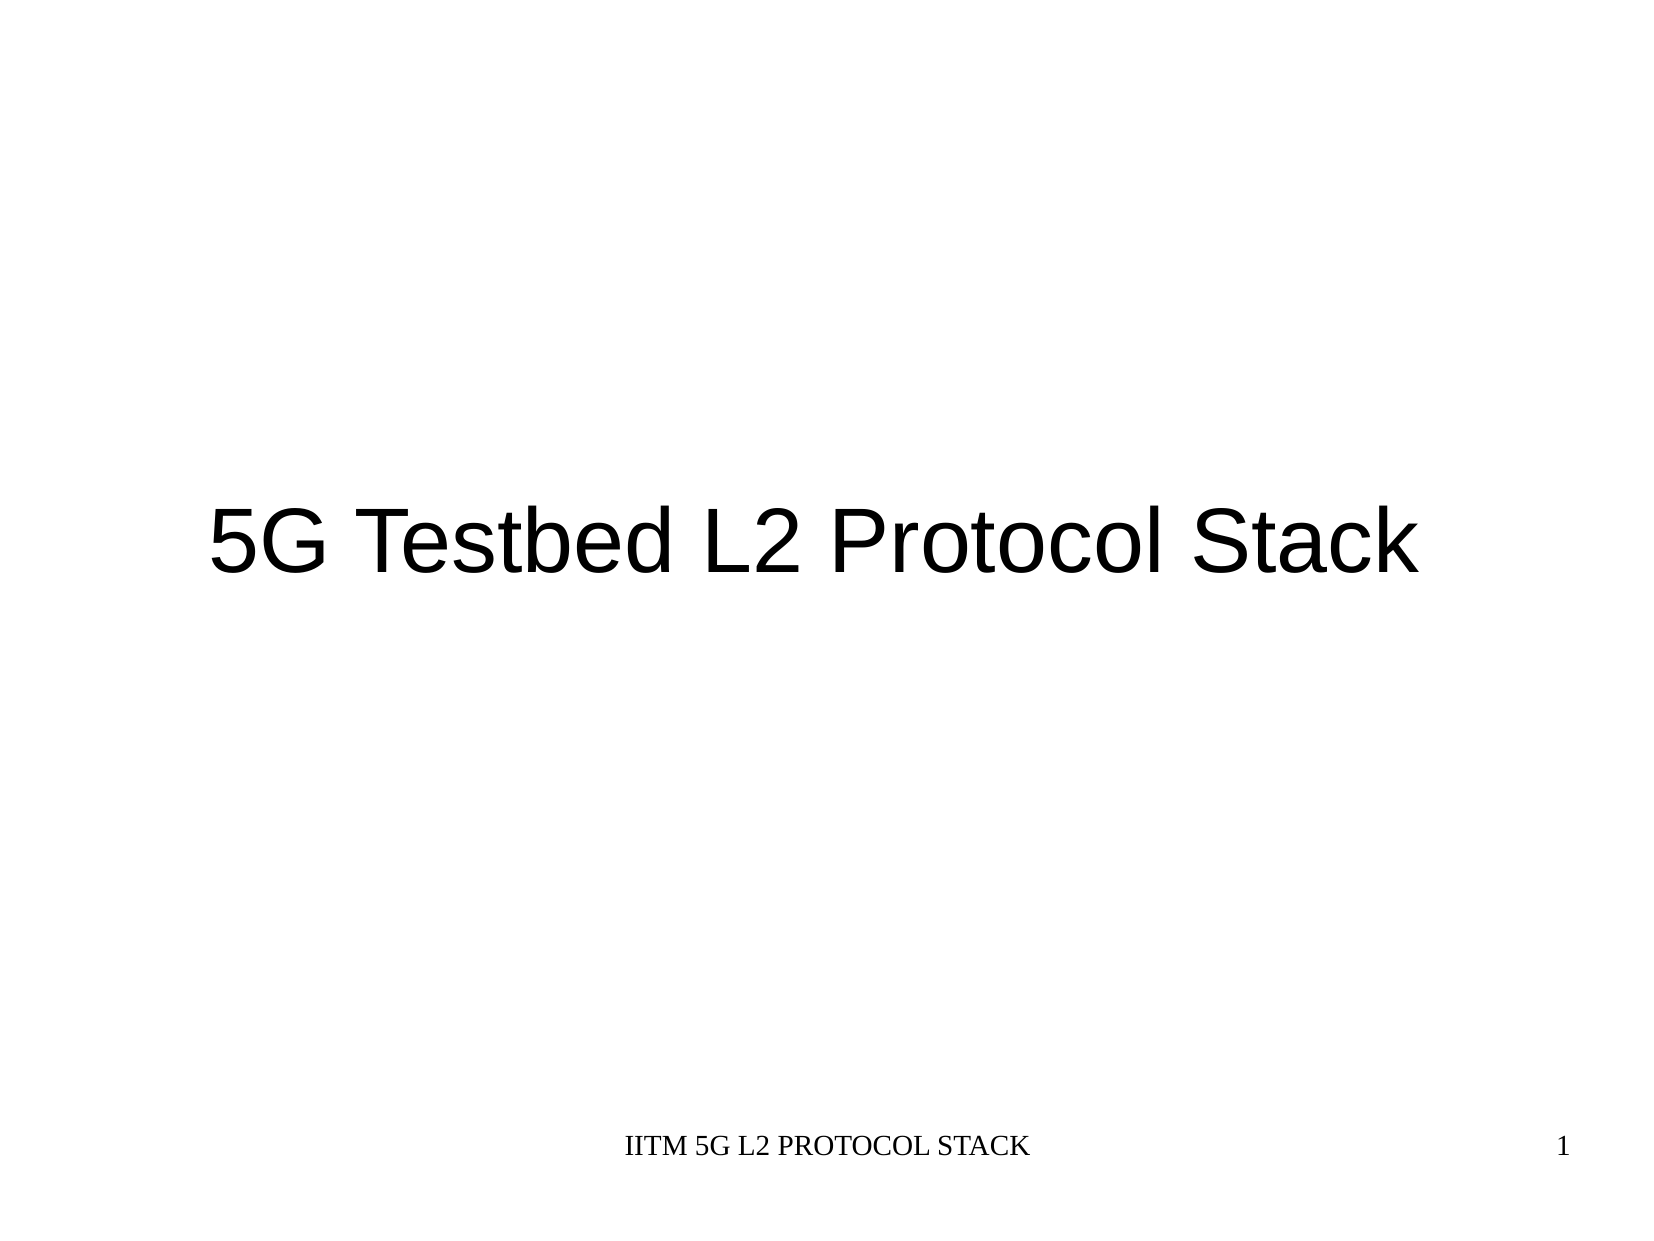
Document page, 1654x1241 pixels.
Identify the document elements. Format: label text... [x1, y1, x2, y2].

title 5G Testbed L2 Protocol Stack [70, 437, 1560, 645]
